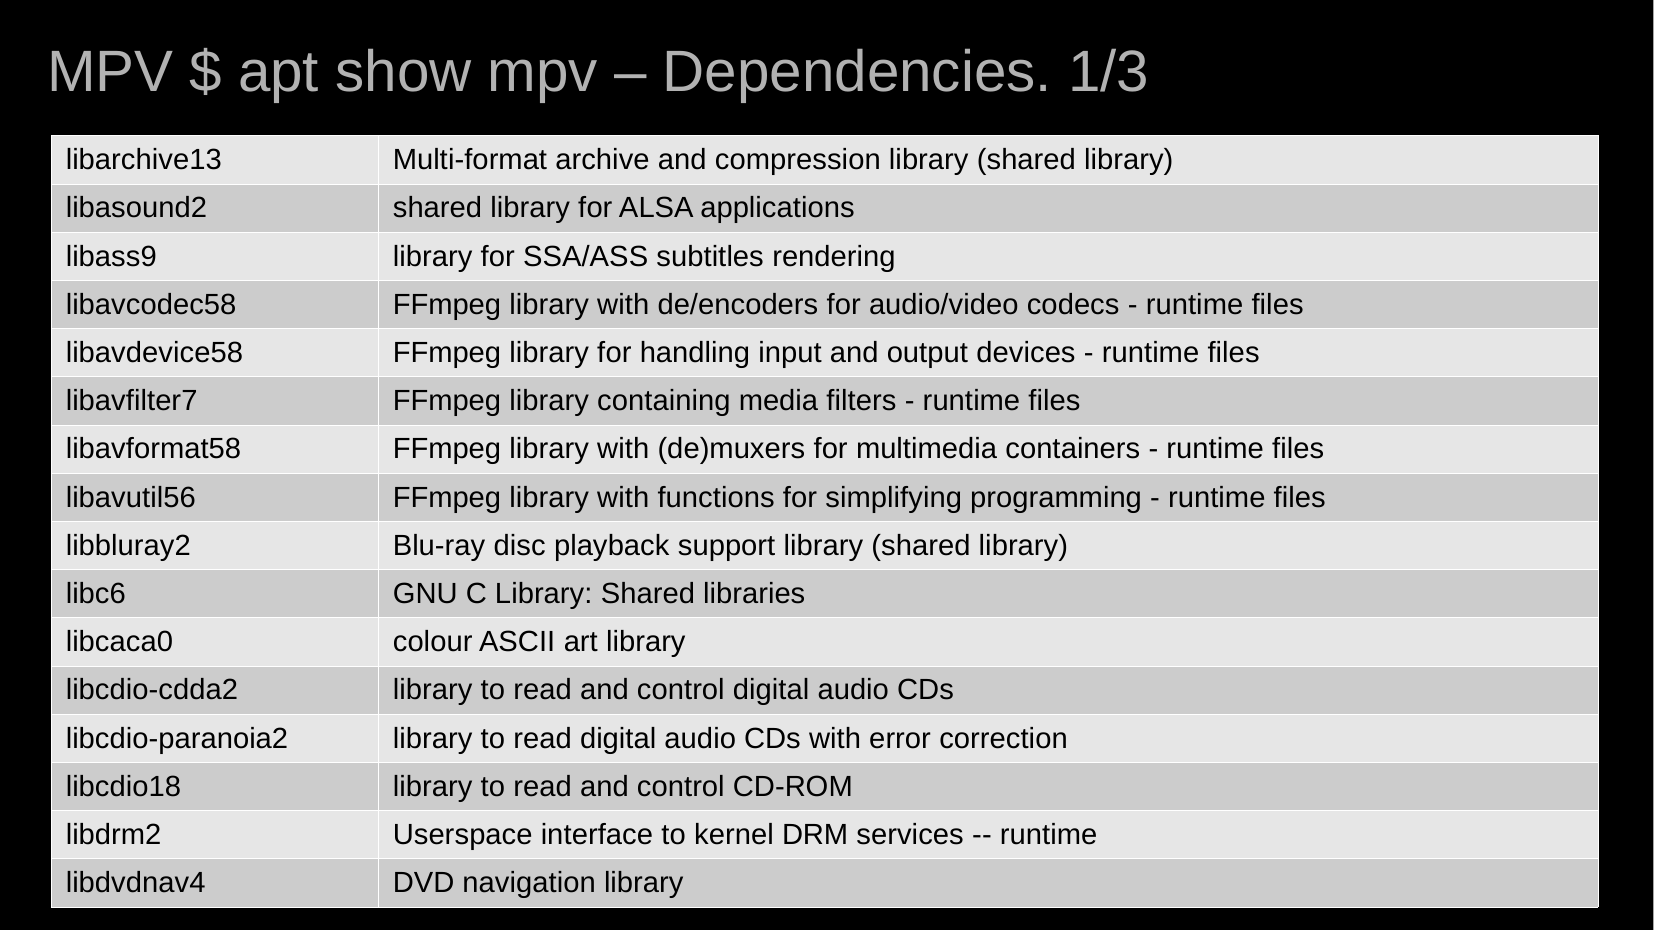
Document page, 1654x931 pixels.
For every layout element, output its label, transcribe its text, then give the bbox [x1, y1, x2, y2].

table_cell colour ASCII art library [379, 618, 1598, 666]
table_cell libcdio-cdda2 [52, 667, 378, 714]
title MPV $ apt show mpv – Dependencies. 1/3 [47, 29, 1630, 114]
table_cell libavformat58 [52, 426, 378, 473]
table_cell FFmpeg library with functions for simplifying programming - runtime files [379, 474, 1598, 521]
table_cell shared library for ALSA applications [379, 185, 1598, 232]
table_cell library to read and control digital audio CDs [379, 667, 1598, 714]
table_cell libcdio-paranoia2 [52, 715, 378, 762]
table_cell libbluray2 [52, 522, 378, 569]
table_cell DVD navigation library [379, 859, 1598, 907]
table_cell libavutil56 [52, 474, 378, 521]
table_cell libasound2 [52, 185, 378, 232]
table_cell libavdevice58 [52, 329, 378, 376]
table_header libarchive13 [52, 136, 378, 184]
table_cell libavcodec58 [52, 281, 378, 328]
table_cell Blu-ray disc playback support library (shared library) [379, 522, 1598, 569]
table_cell FFmpeg library containing media filters - runtime files [379, 377, 1598, 425]
table_cell libcdio18 [52, 763, 378, 810]
table_cell library for SSA/ASS subtitles rendering [379, 233, 1598, 280]
table_cell library to read digital audio CDs with error correction [379, 715, 1598, 762]
table_cell library to read and control CD-ROM [379, 763, 1598, 810]
table_cell FFmpeg library with (de)muxers for multimedia containers - runtime files [379, 426, 1598, 473]
table_cell Userspace interface to kernel DRM services -- runtime [379, 811, 1598, 858]
table_cell libdrm2 [52, 811, 378, 858]
table_header Multi-format archive and compression library (shared library) [379, 136, 1598, 184]
table_cell libdvdnav4 [52, 859, 378, 907]
table_cell FFmpeg library for handling input and output devices - runtime files [379, 329, 1598, 376]
table_cell FFmpeg library with de/encoders for audio/video codecs - runtime files [379, 281, 1598, 328]
table_cell libavfilter7 [52, 377, 378, 425]
table_cell GNU C Library: Shared libraries [379, 570, 1598, 617]
table_cell libass9 [52, 233, 378, 280]
table_cell libcaca0 [52, 618, 378, 666]
table_cell libc6 [52, 570, 378, 617]
